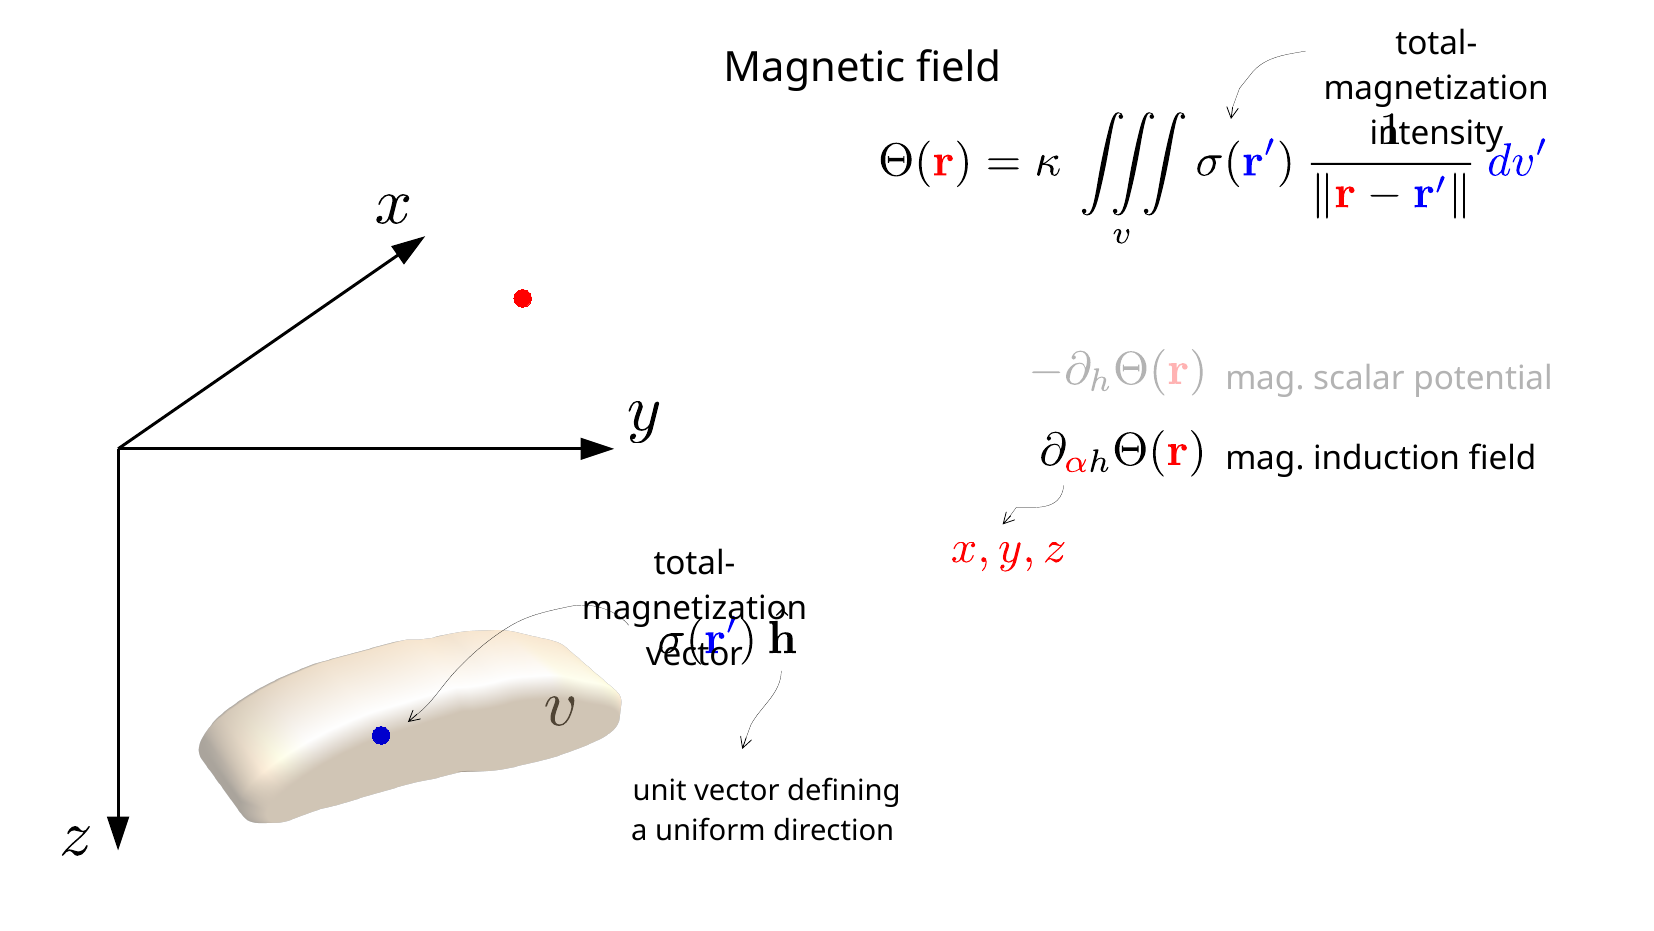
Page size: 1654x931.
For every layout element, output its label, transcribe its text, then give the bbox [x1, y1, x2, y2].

text_box [513, 289, 532, 308]
picture [374, 194, 413, 224]
text_box unit vector defining a uniform direction [616, 761, 928, 869]
picture [1037, 428, 1209, 479]
text_box total-magnetization vector [567, 531, 900, 625]
picture [950, 542, 1067, 572]
picture [626, 401, 662, 443]
picture [655, 625, 799, 667]
text_box mag. induction field [1210, 426, 1537, 478]
text_box [372, 726, 390, 745]
picture [59, 826, 93, 856]
text_box Magnetic field [708, 29, 1005, 91]
picture [878, 112, 1547, 244]
text_box [1021, 330, 1565, 414]
text_box total-magnetization intensity [1308, 11, 1642, 107]
